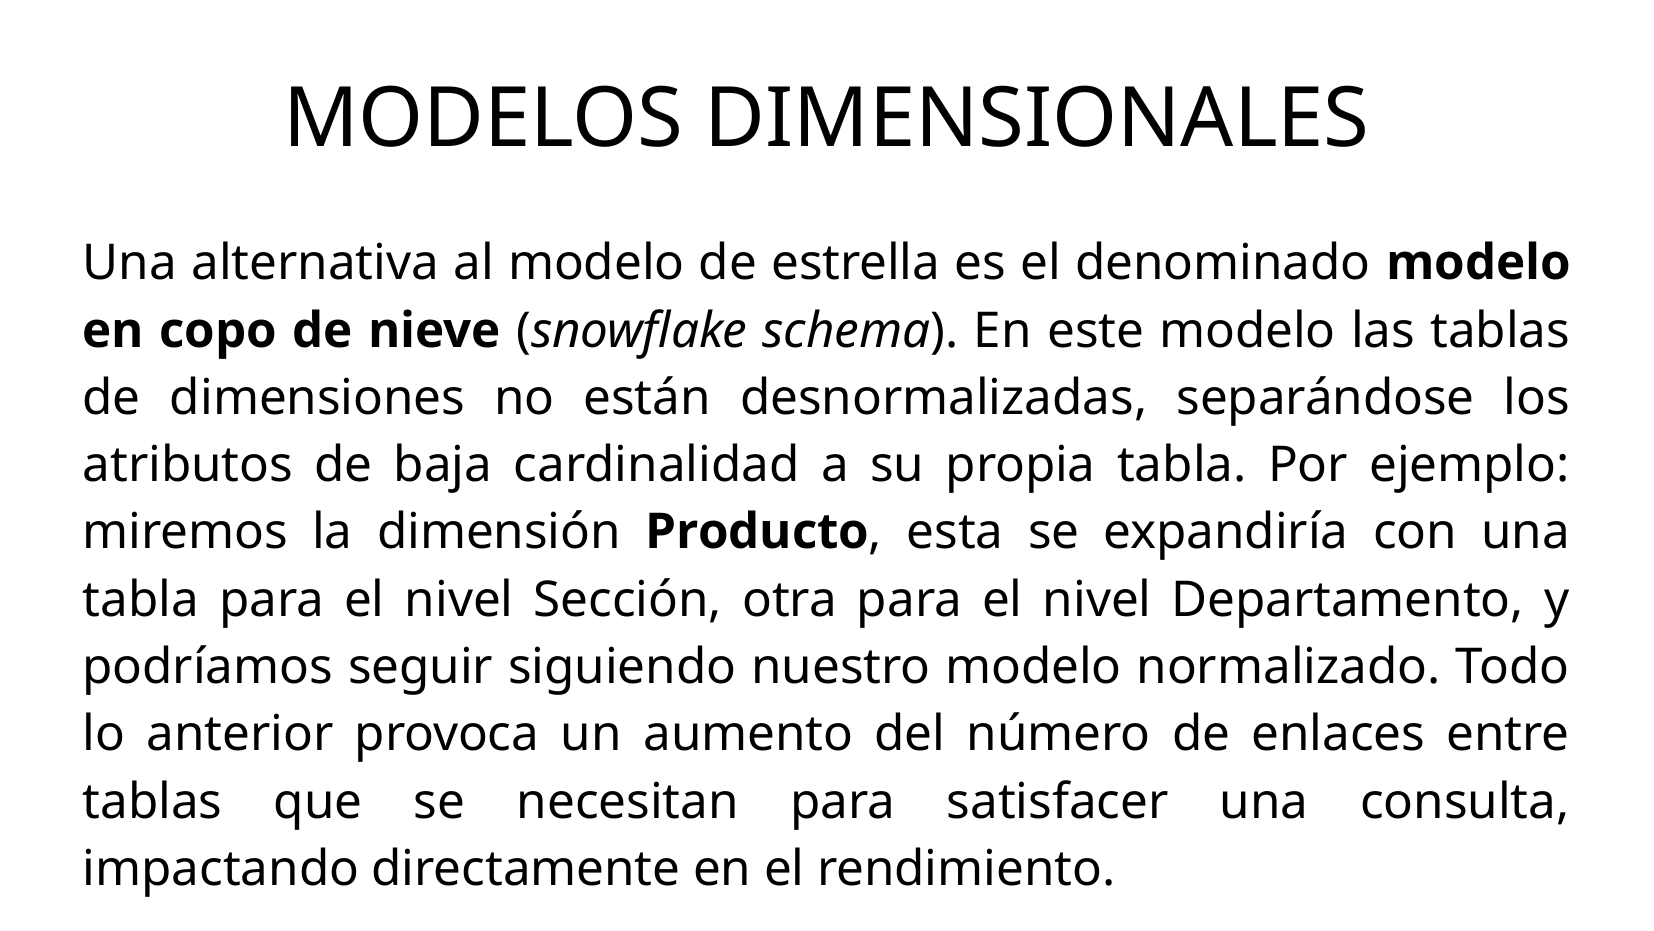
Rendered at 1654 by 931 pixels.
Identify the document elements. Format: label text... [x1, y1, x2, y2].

title MODELOS DIMENSIONALES [82, 37, 1571, 193]
list Una alternativa al modelo de estrella es el denominado modelo en copo de nieve (snowflake schema). En este modelo las tablas de dimensiones no están desnormalizadas, separándose los atributos de baja cardinalidad a su propia tabla. Por ejemplo: miremos la dimensión Producto, esta se expandiría con una tabla para el nivel Sección, otra para el nivel Departamento, y podríamos seguir siguiendo nuestro modelo normalizado. Todo lo anterior provoca un aumento del número de enlaces entre tablas que se necesitan para satisfacer una consulta, impactando directamente en el rendimiento. [82, 199, 1571, 928]
